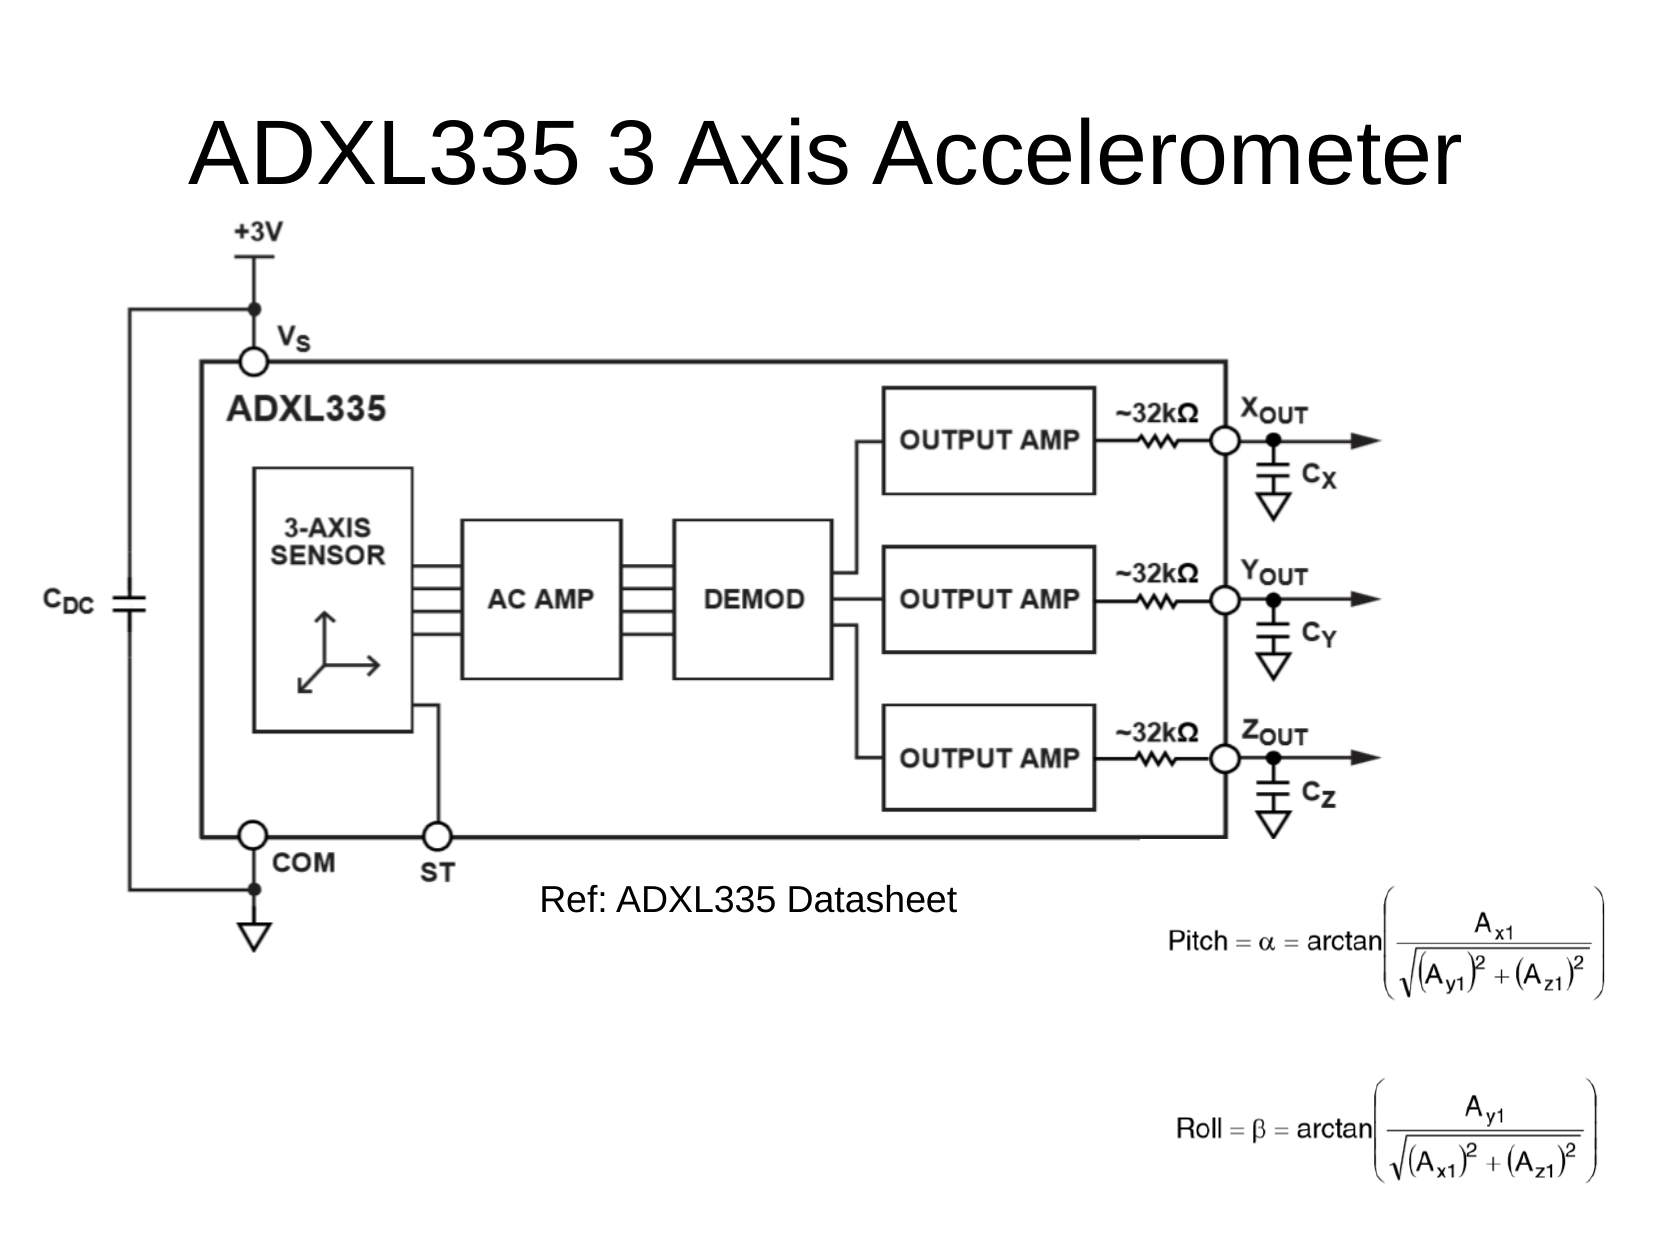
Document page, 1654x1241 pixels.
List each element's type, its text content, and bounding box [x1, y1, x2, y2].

picture [0, 206, 1636, 1211]
title ADXL335 3 Axis Accelerometer [82, 49, 1571, 257]
